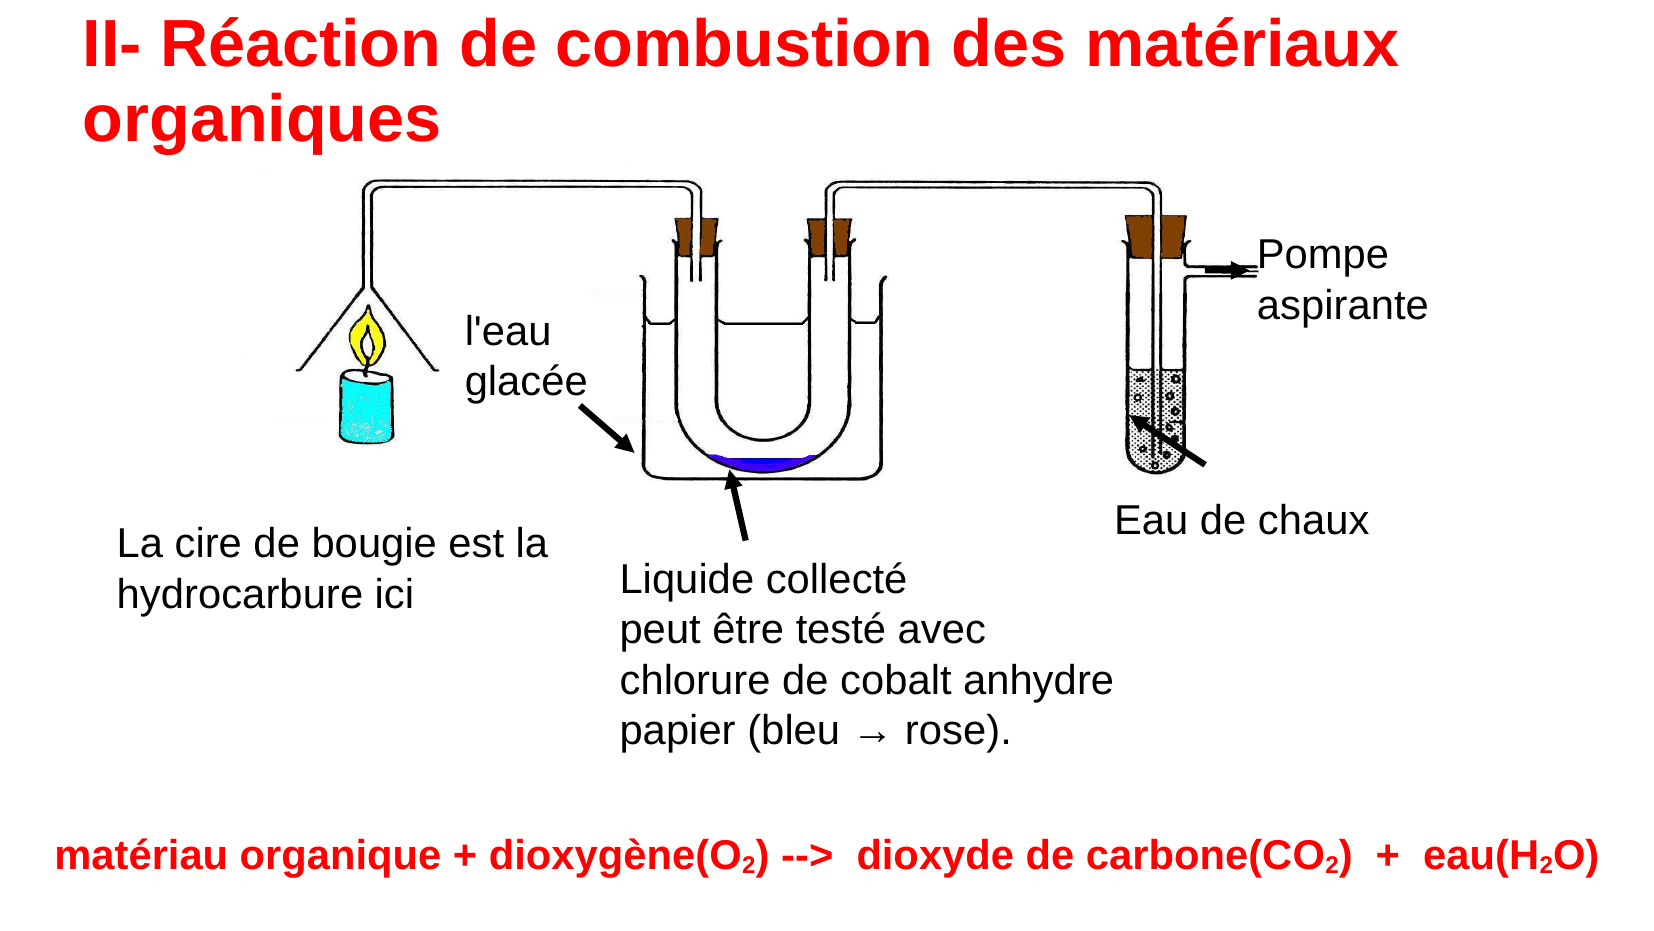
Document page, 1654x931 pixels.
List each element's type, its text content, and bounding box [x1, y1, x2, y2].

title II- Réaction de combustion des matériaux organiques [82, 5, 1571, 156]
picture [131, 156, 1426, 507]
text_box Pompe aspirante [1242, 219, 1444, 336]
text_box Liquide collecté peut être testé avec chlorure de cobalt anhydre papier (bleu → rose). [604, 544, 1130, 761]
text_box La cire de bougie est la hydrocarbure ici [101, 508, 564, 625]
text_box matériau organique + dioxygène(O2) --> dioxyde de carbone(CO2) + eau(H2O) [39, 824, 1615, 900]
text_box l'eau glacée [450, 295, 604, 412]
text_box Eau de chaux [1099, 485, 1385, 551]
